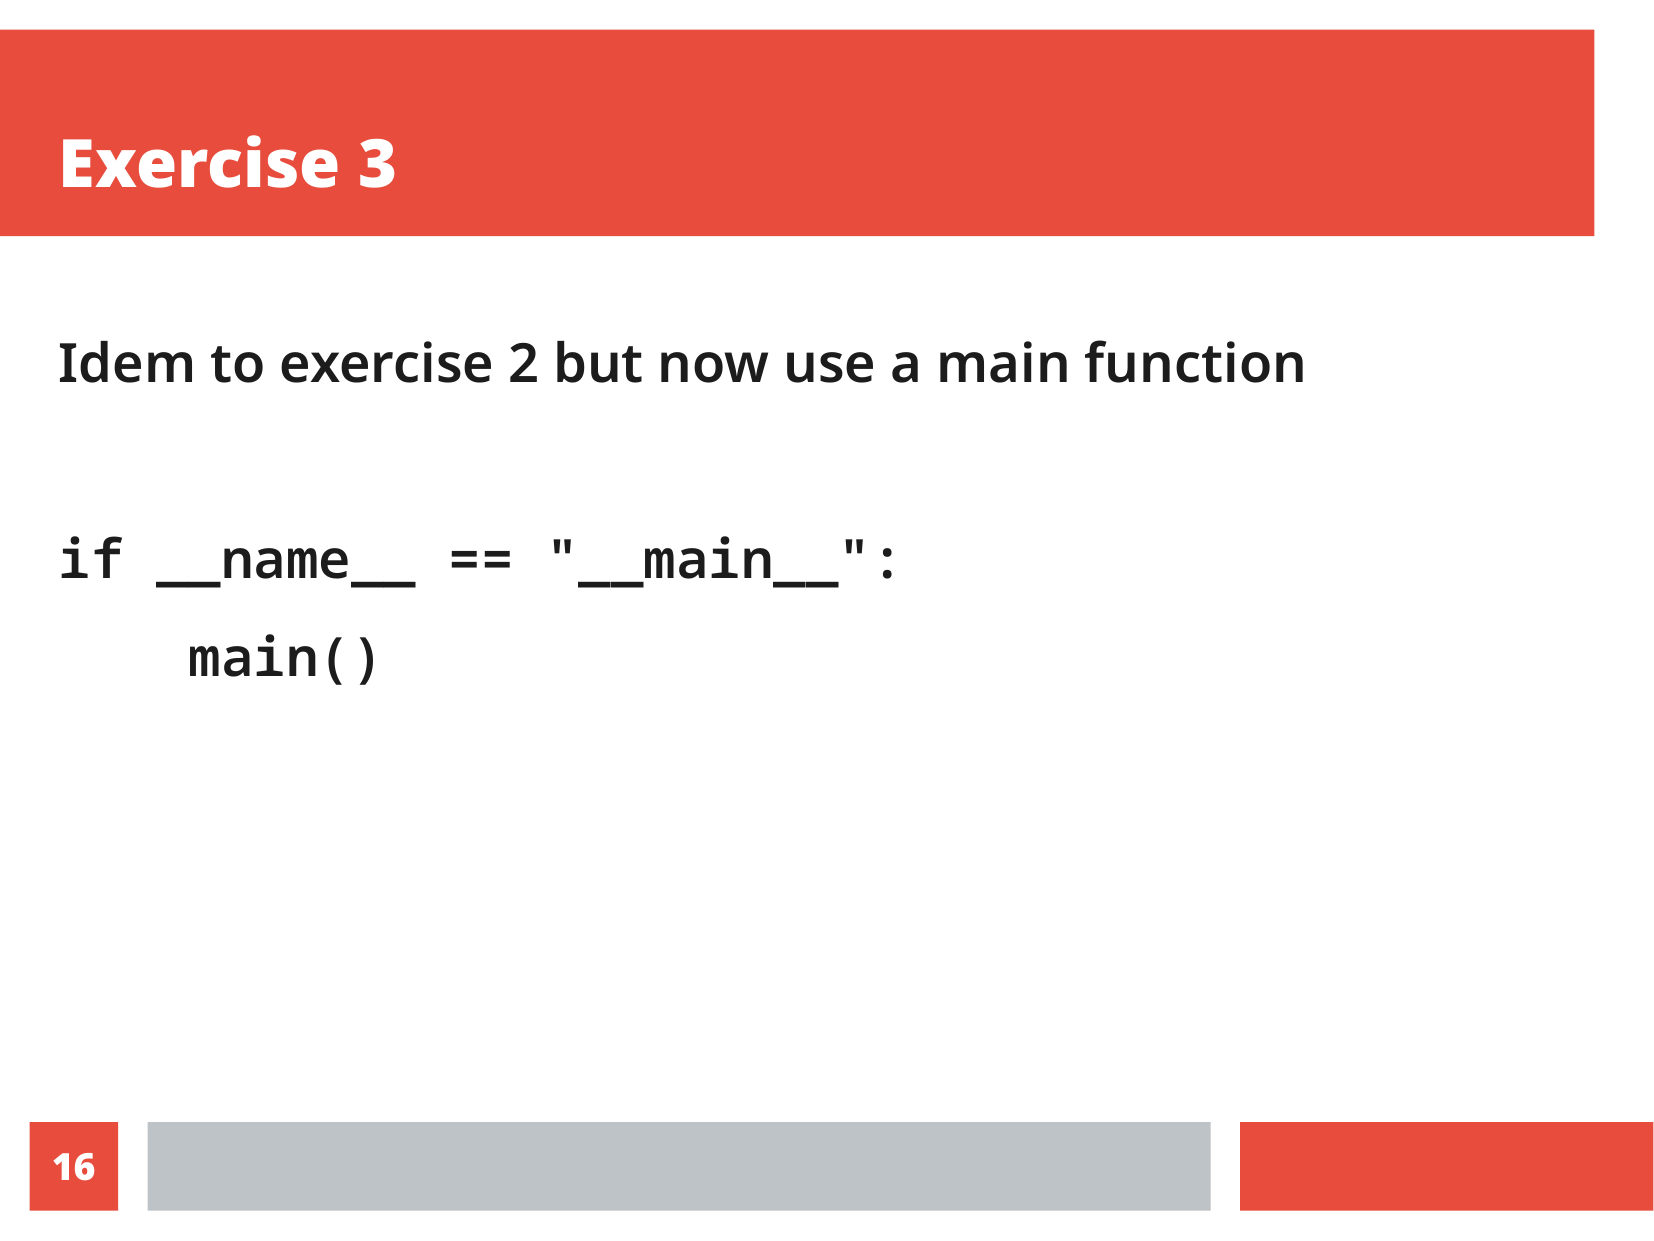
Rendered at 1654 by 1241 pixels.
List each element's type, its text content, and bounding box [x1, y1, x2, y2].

list Idem to exercise 2 but now use a main function if __name__ == "__main__": main() [59, 324, 1565, 1093]
title Exercise 3 [59, 59, 1595, 207]
